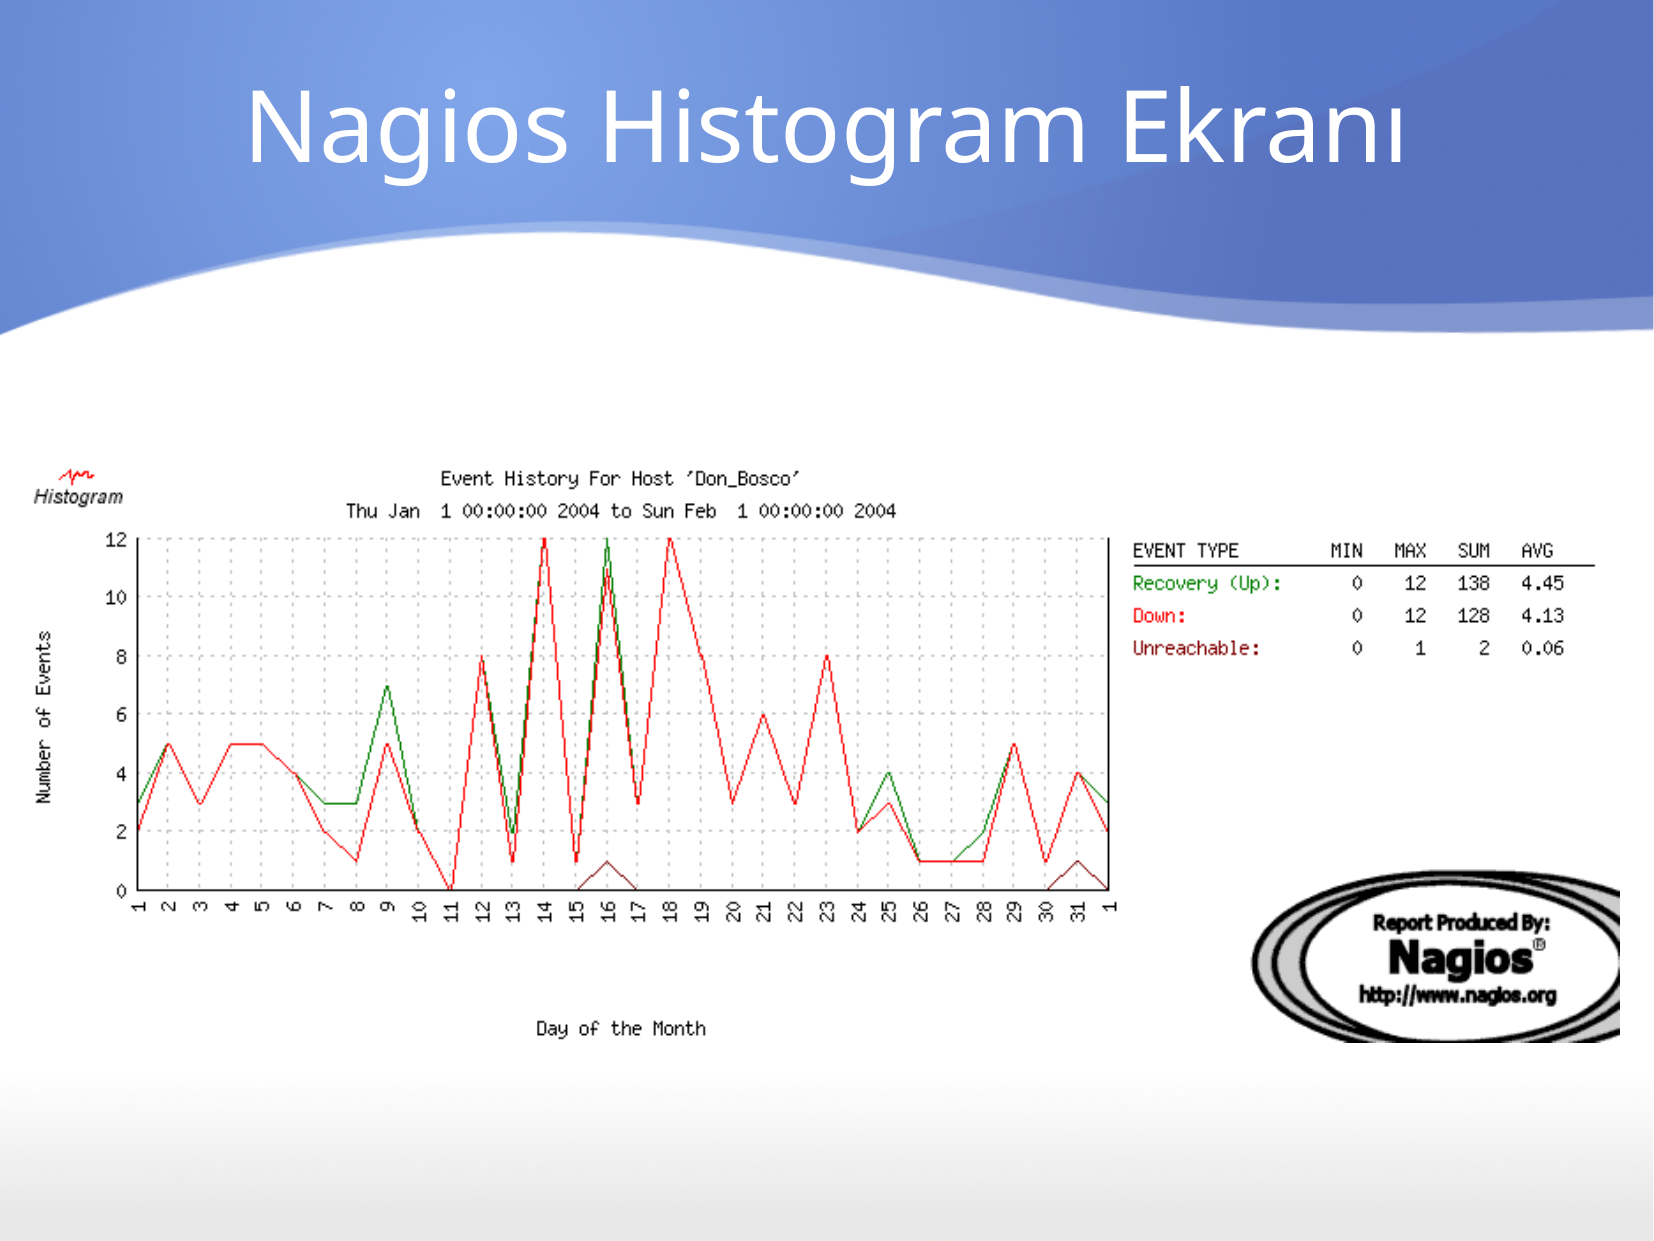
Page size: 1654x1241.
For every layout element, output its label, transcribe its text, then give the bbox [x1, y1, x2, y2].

picture [0, 0, 1654, 1241]
title Nagios Histogram Ekranı [82, 19, 1571, 228]
